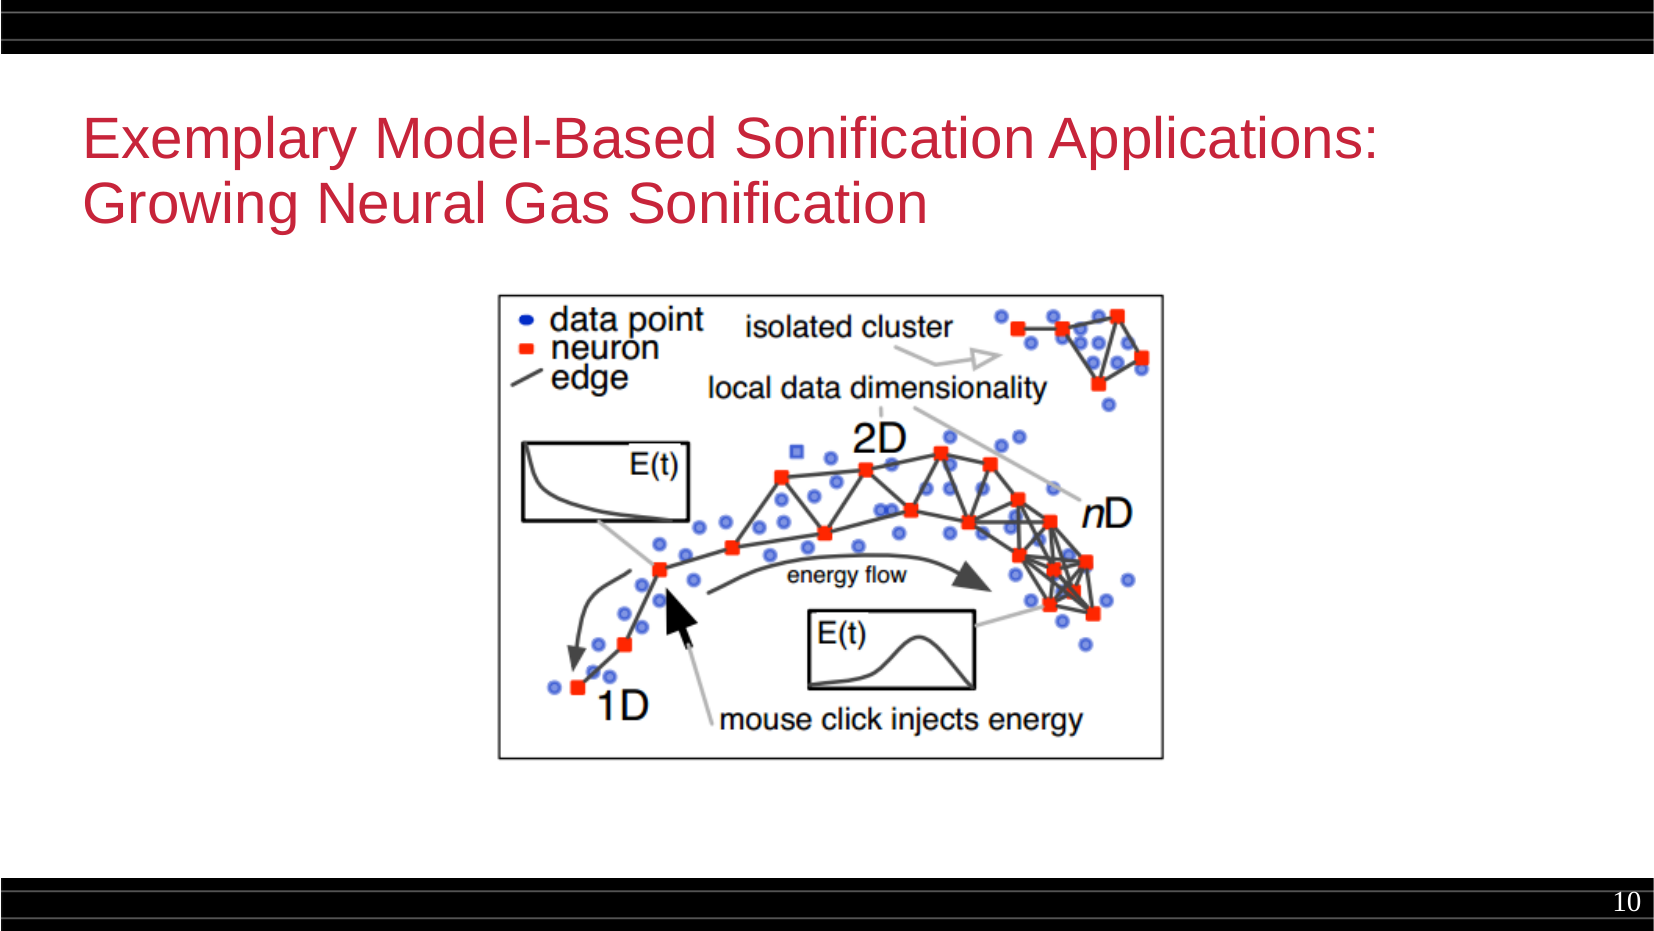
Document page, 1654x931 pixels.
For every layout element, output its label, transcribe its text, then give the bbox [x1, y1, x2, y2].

picture [465, 256, 1197, 797]
picture [1, 878, 1654, 931]
title Exemplary Model-Based Sonification Applications: Growing Neural Gas Sonification [82, 92, 1571, 249]
picture [1, 0, 1654, 54]
